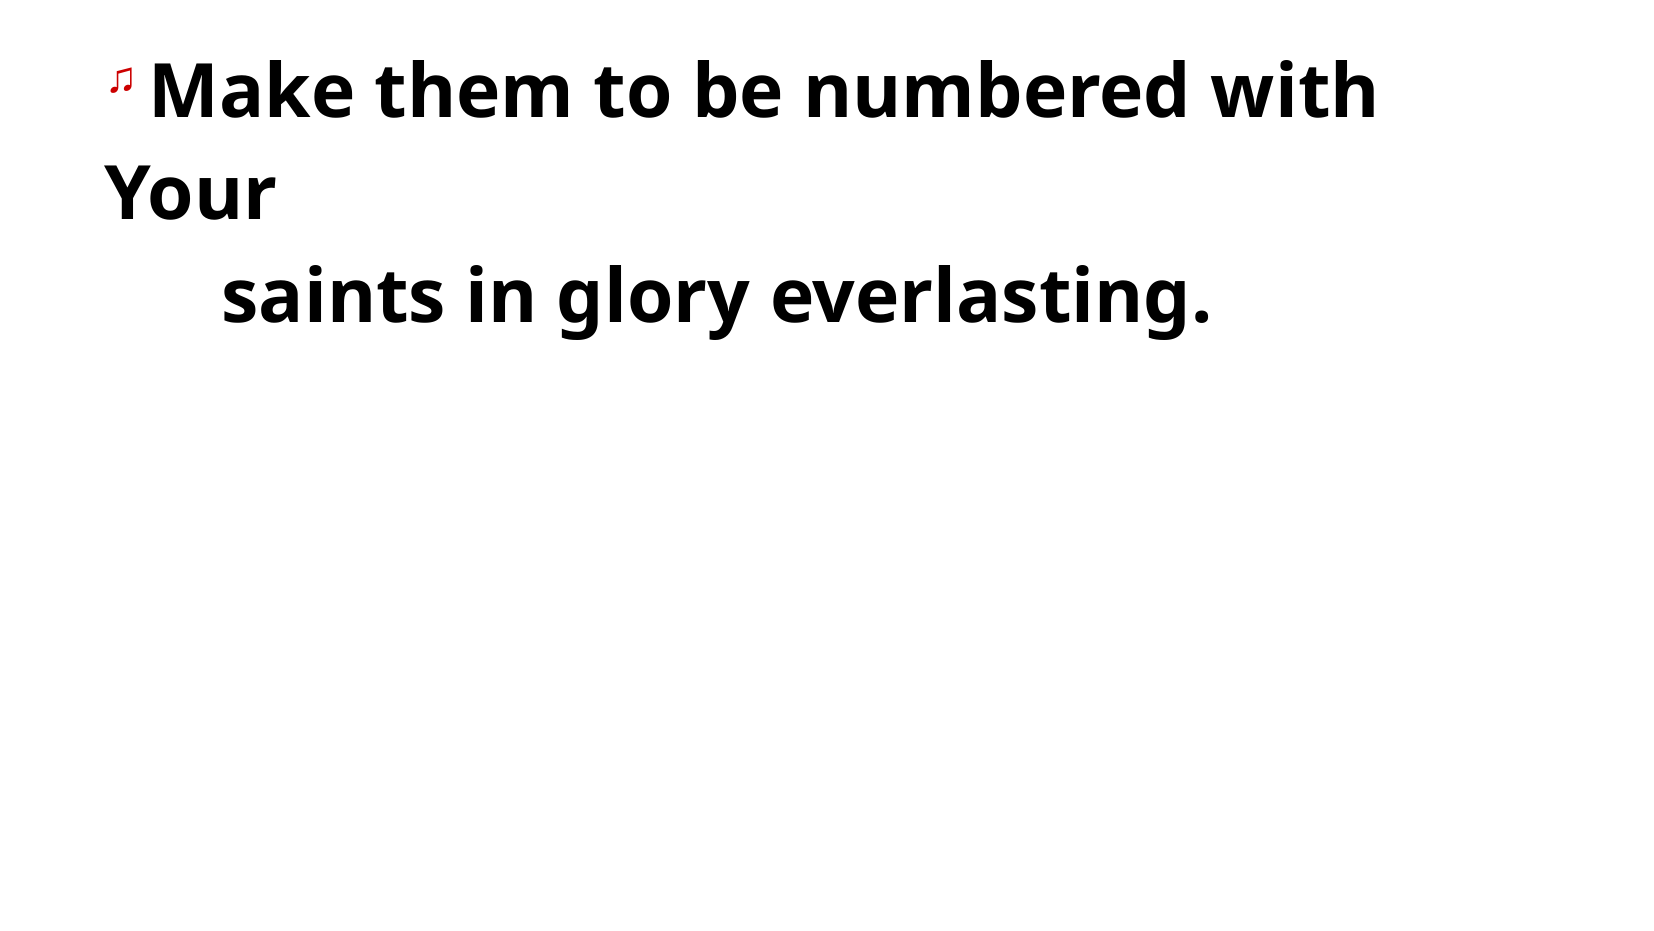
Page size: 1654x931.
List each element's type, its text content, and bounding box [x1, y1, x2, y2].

text_box ♫ Make them to be numbered with Your saints in glory everlasting. [90, 30, 1576, 256]
